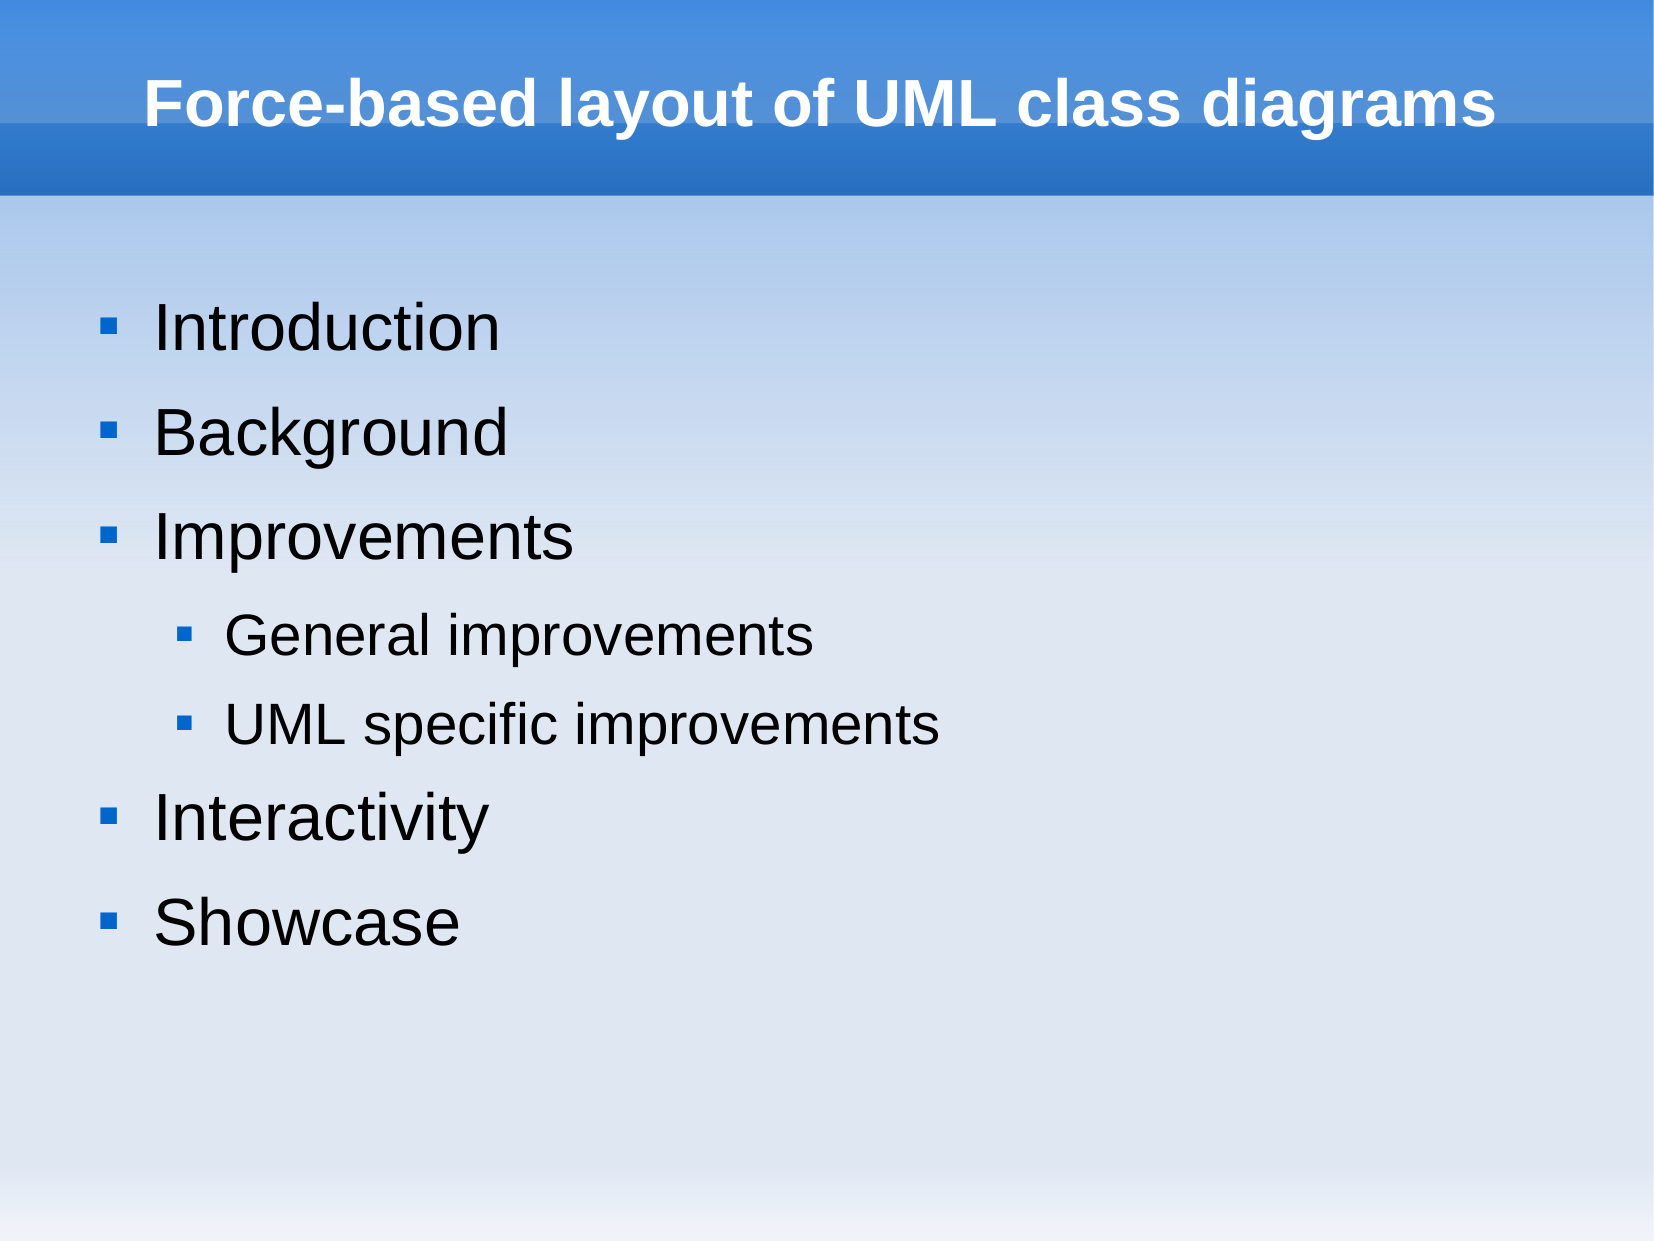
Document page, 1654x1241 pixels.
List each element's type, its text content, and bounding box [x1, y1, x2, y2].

title Force-based layout of UML class diagrams [76, 7, 1565, 200]
list Introduction Background Improvements General improvements UML specific improvements Interactivity Showcase [82, 290, 1571, 1094]
picture [0, 0, 1654, 1241]
